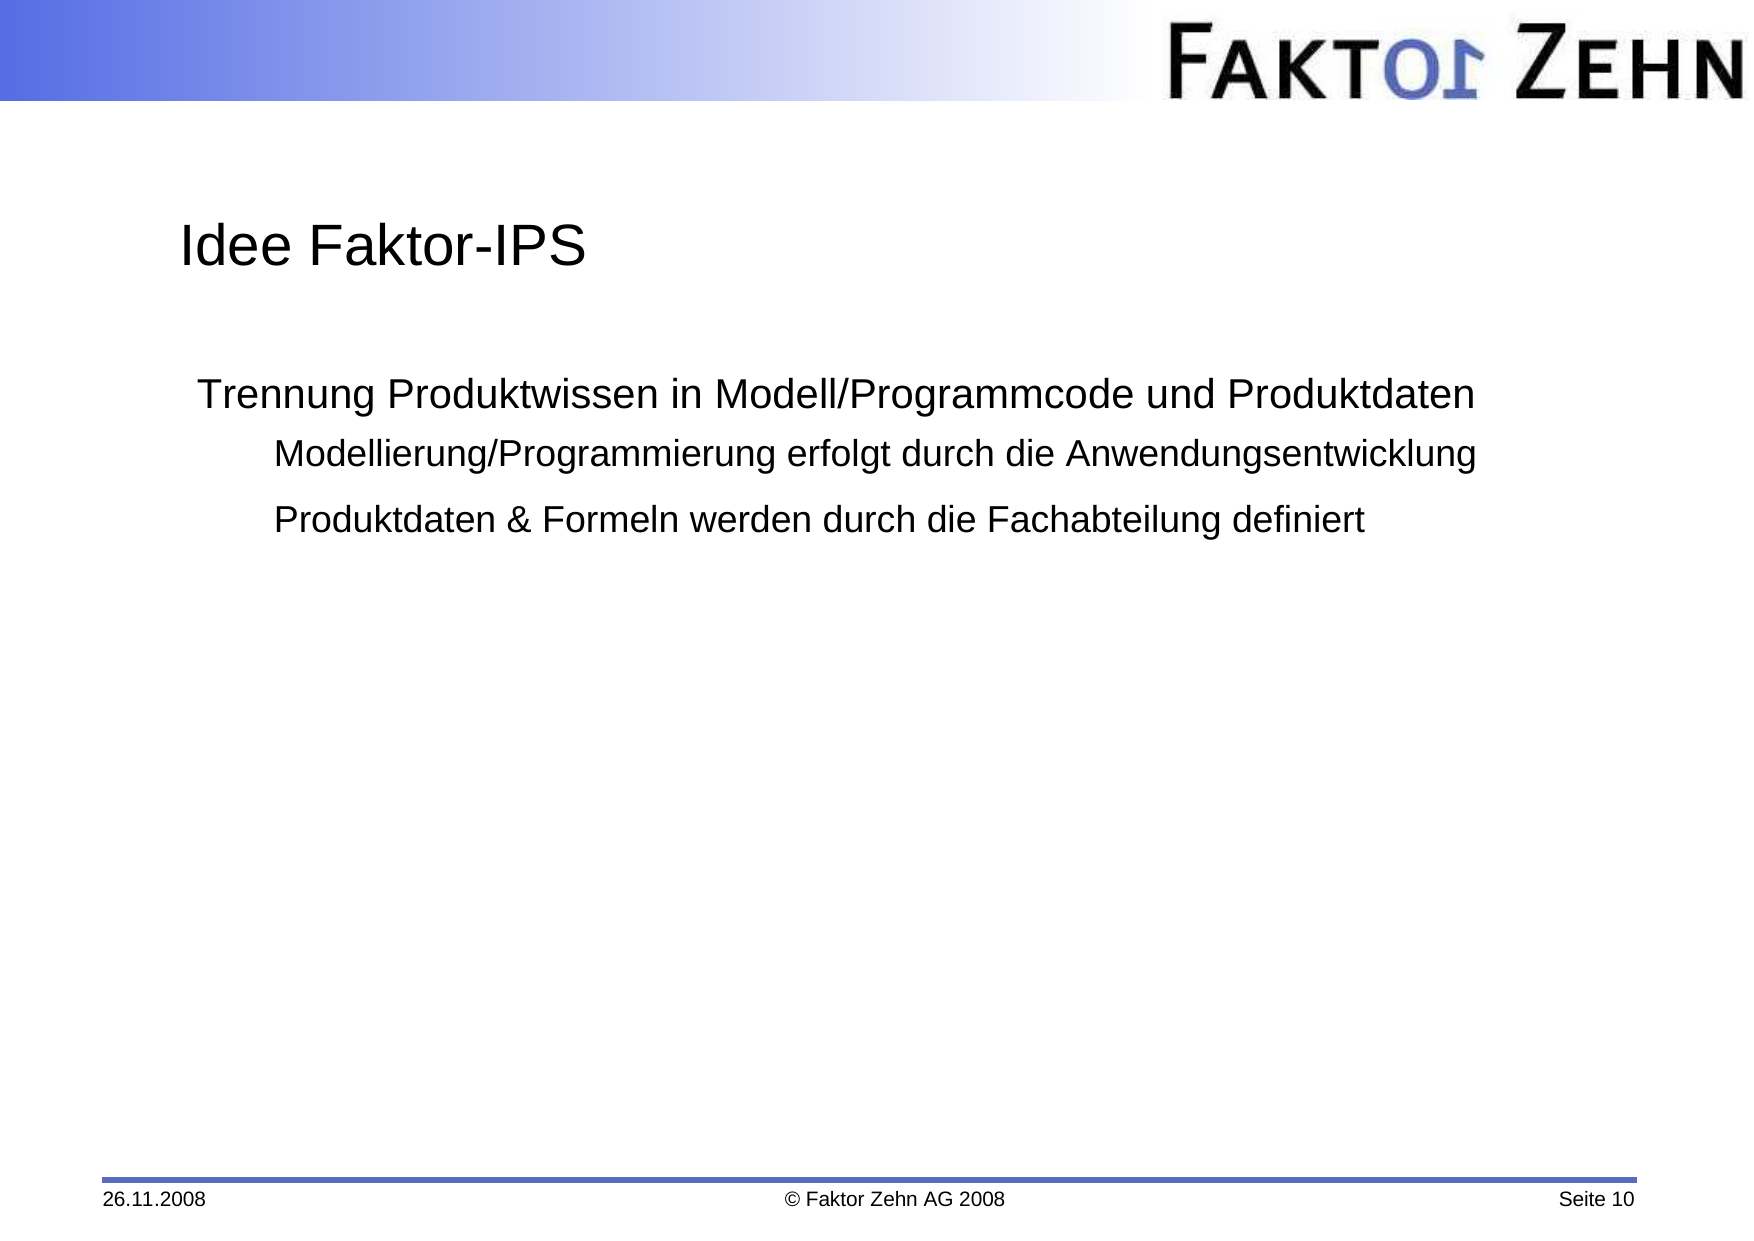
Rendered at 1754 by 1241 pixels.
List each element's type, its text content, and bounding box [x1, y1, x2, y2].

picture [1162, 7, 1752, 100]
title Idee Faktor-IPS [179, 142, 1576, 349]
list Trennung Produktwissen in Modell/Programmcode und Produktdaten Modellierung/Programmierung erfolgt durch die Anwendungsentwicklung Produktdaten & Formeln werden durch die Fachabteilung definiert [179, 371, 1576, 1078]
